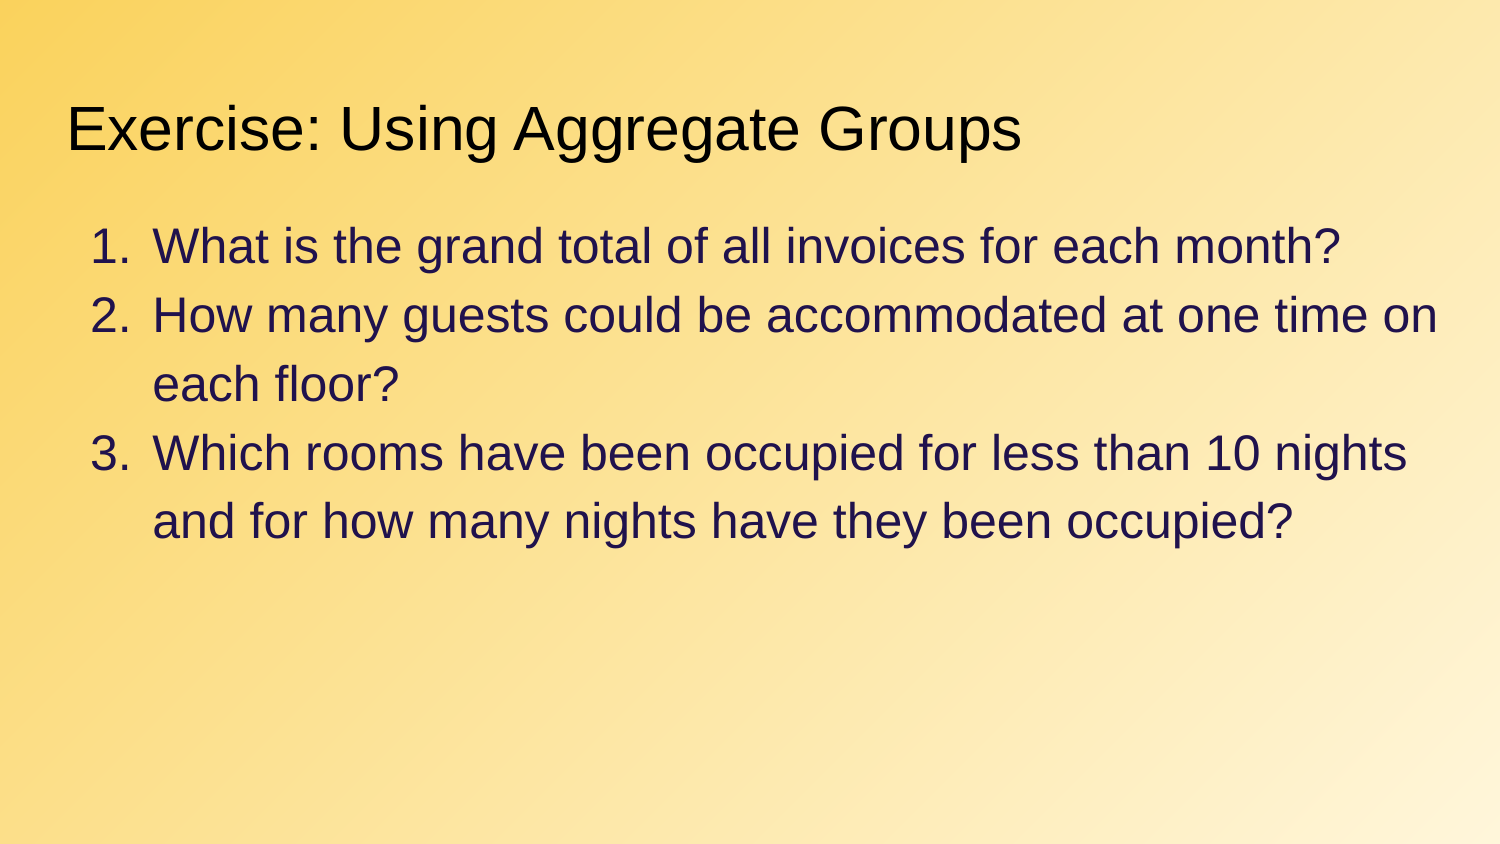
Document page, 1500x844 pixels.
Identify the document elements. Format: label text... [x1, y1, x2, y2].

title Exercise: Using Aggregate Groups [51, 72, 1449, 167]
list What is the grand total of all invoices for each month? How many guests could be accommodated at one time on each floor? Which rooms have been occupied for less than 10 nights and for how many nights have they been occupied? [62, 189, 1461, 750]
